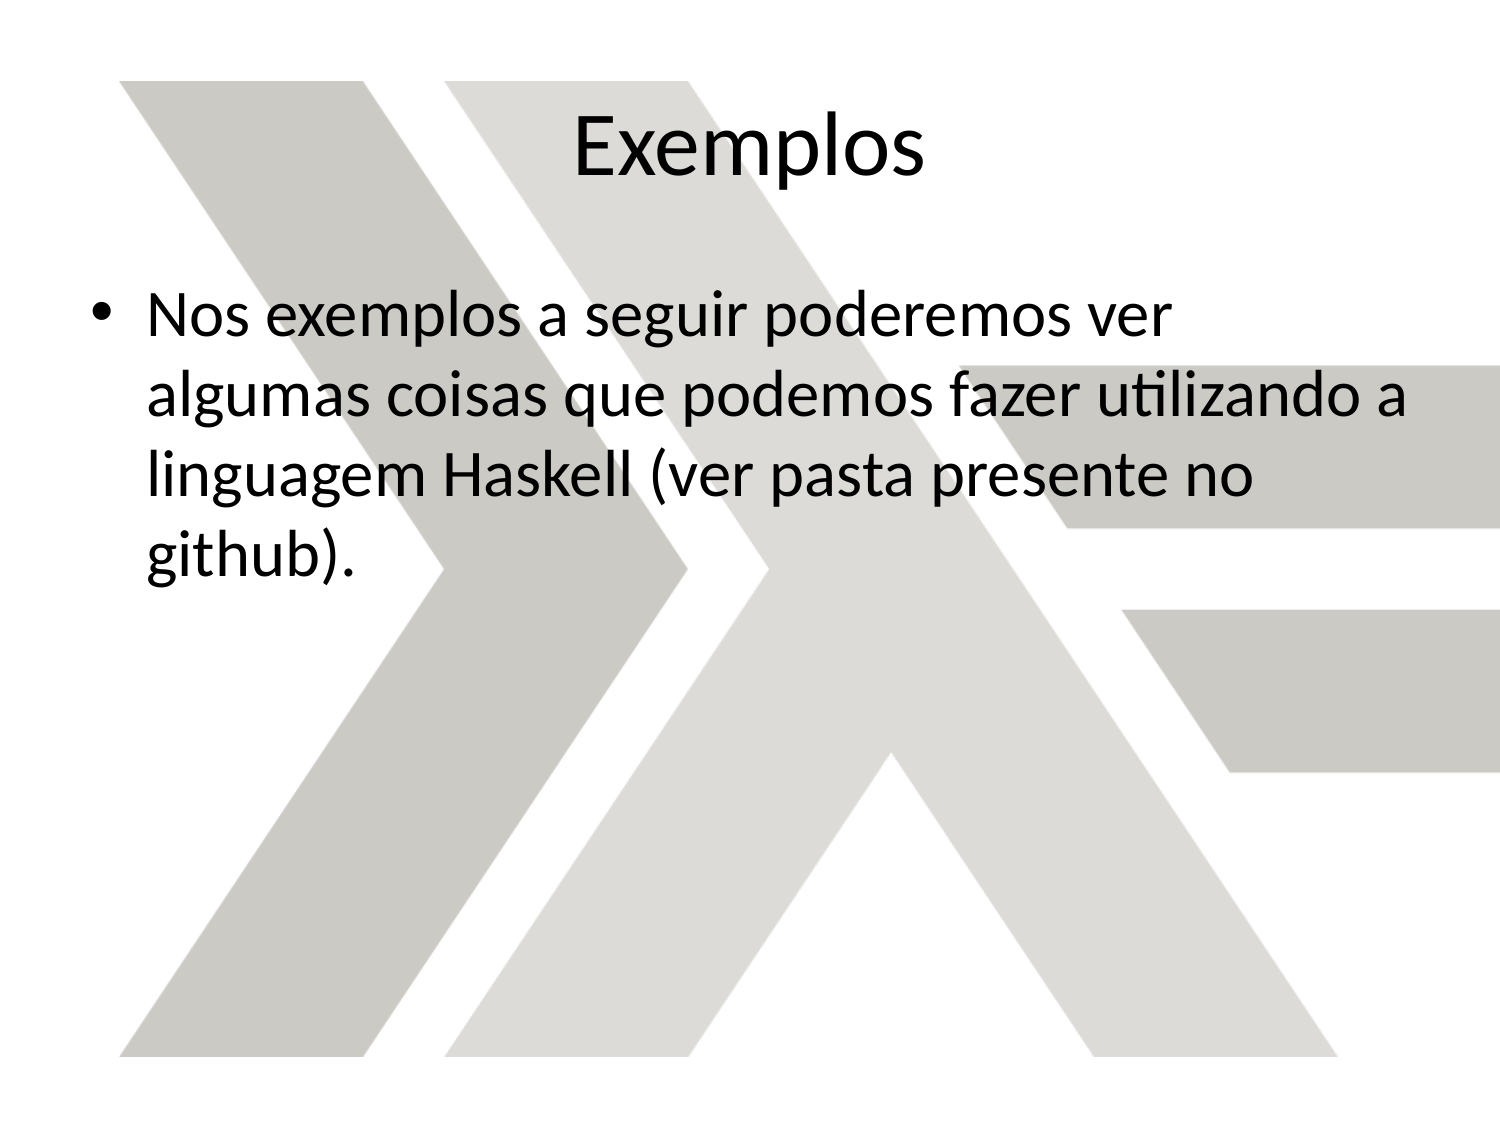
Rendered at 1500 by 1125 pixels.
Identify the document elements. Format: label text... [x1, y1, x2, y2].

title Exemplos [75, 45, 1425, 233]
picture [119, 81, 1500, 1057]
list Nos exemplos a seguir poderemos ver algumas coisas que podemos fazer utilizando a linguagem Haskell (ver pasta presente no github). [75, 262, 1425, 1005]
